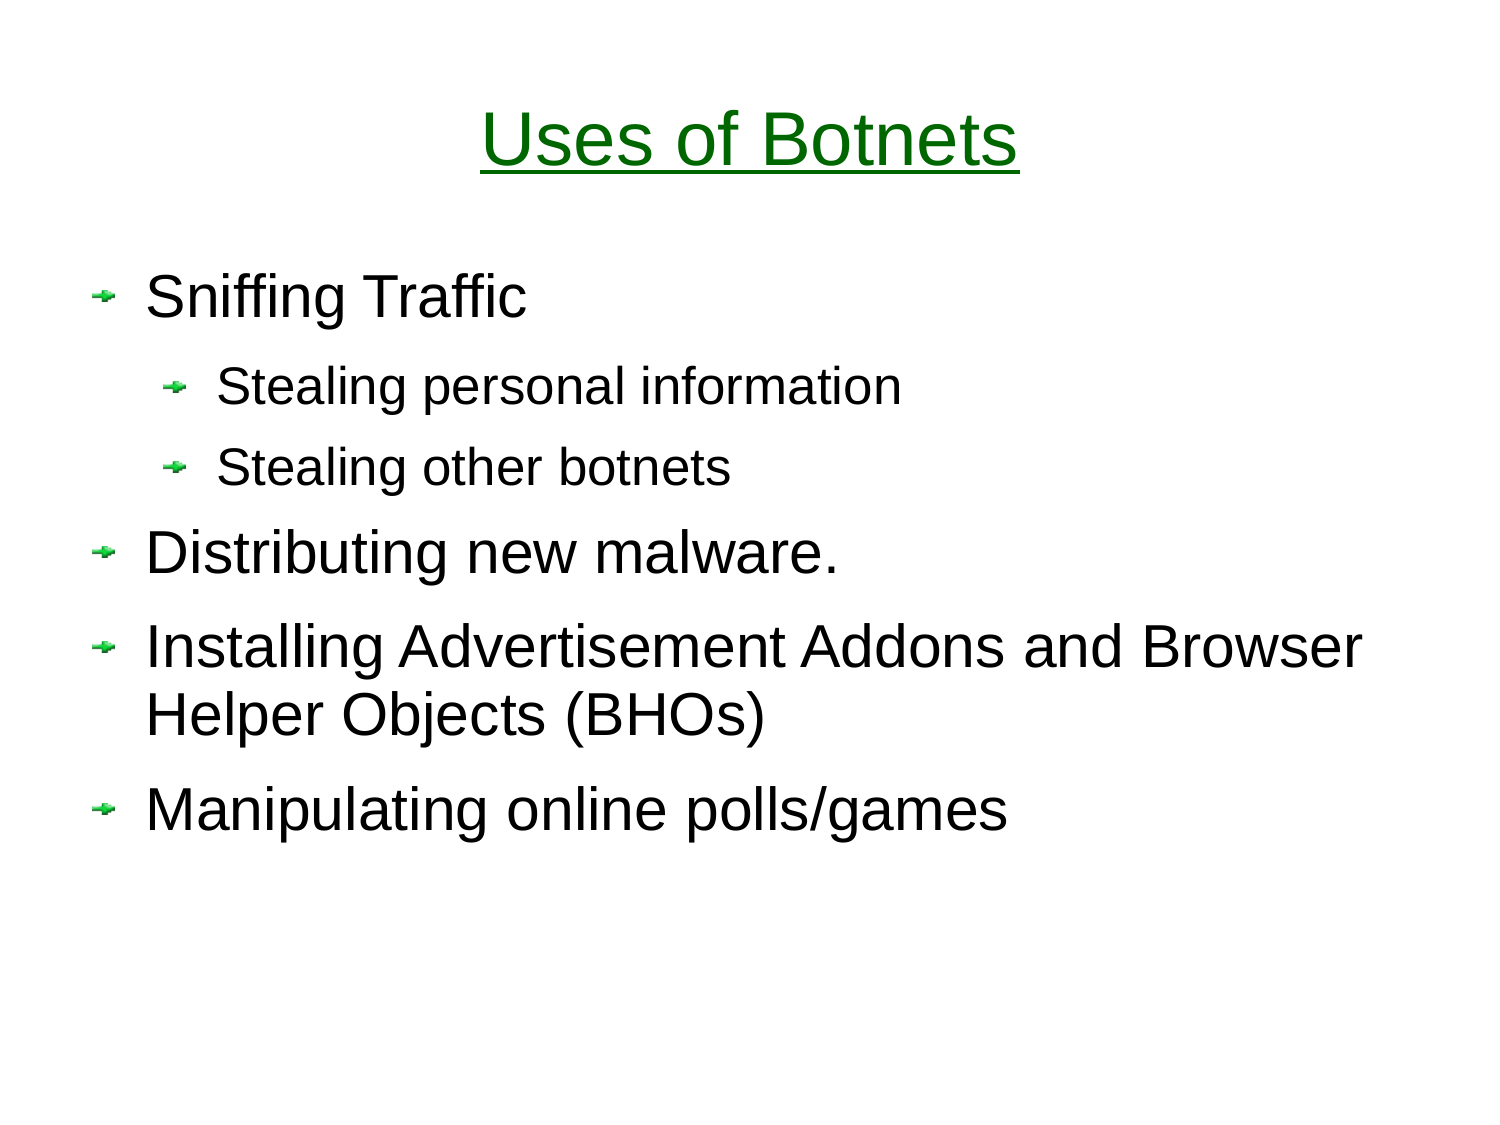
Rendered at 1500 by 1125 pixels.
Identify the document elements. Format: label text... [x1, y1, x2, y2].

list Sniffing Traffic Stealing personal information Stealing other botnets Distributing new malware. Installing Advertisement Addons and Browser Helper Objects (BHOs) Manipulating online polls/games [75, 262, 1425, 1006]
title Uses of Botnets [75, 45, 1425, 233]
